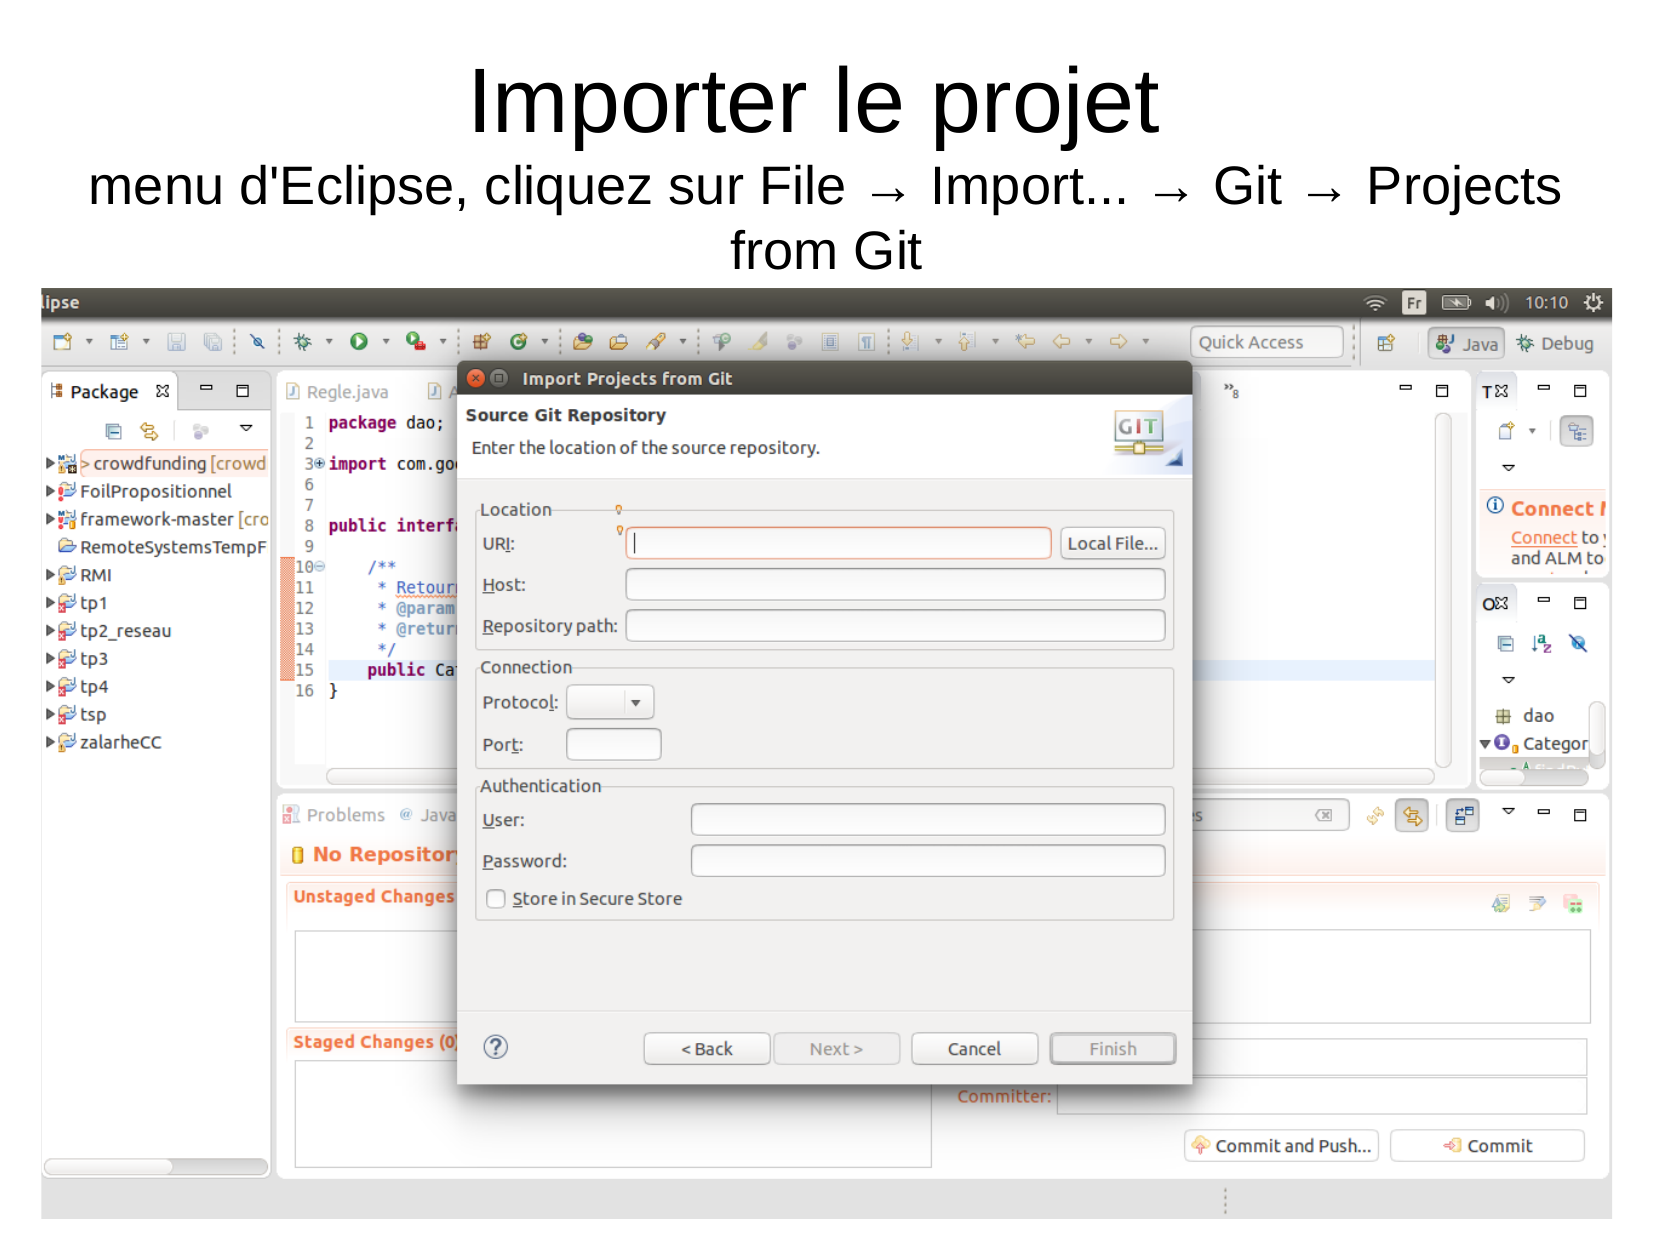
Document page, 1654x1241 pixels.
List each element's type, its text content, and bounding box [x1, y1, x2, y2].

picture [41, 288, 1613, 1219]
title Importer le projet menu d'Eclipse, cliquez sur File → Import... → Git → Projects from Git [82, 40, 1571, 266]
